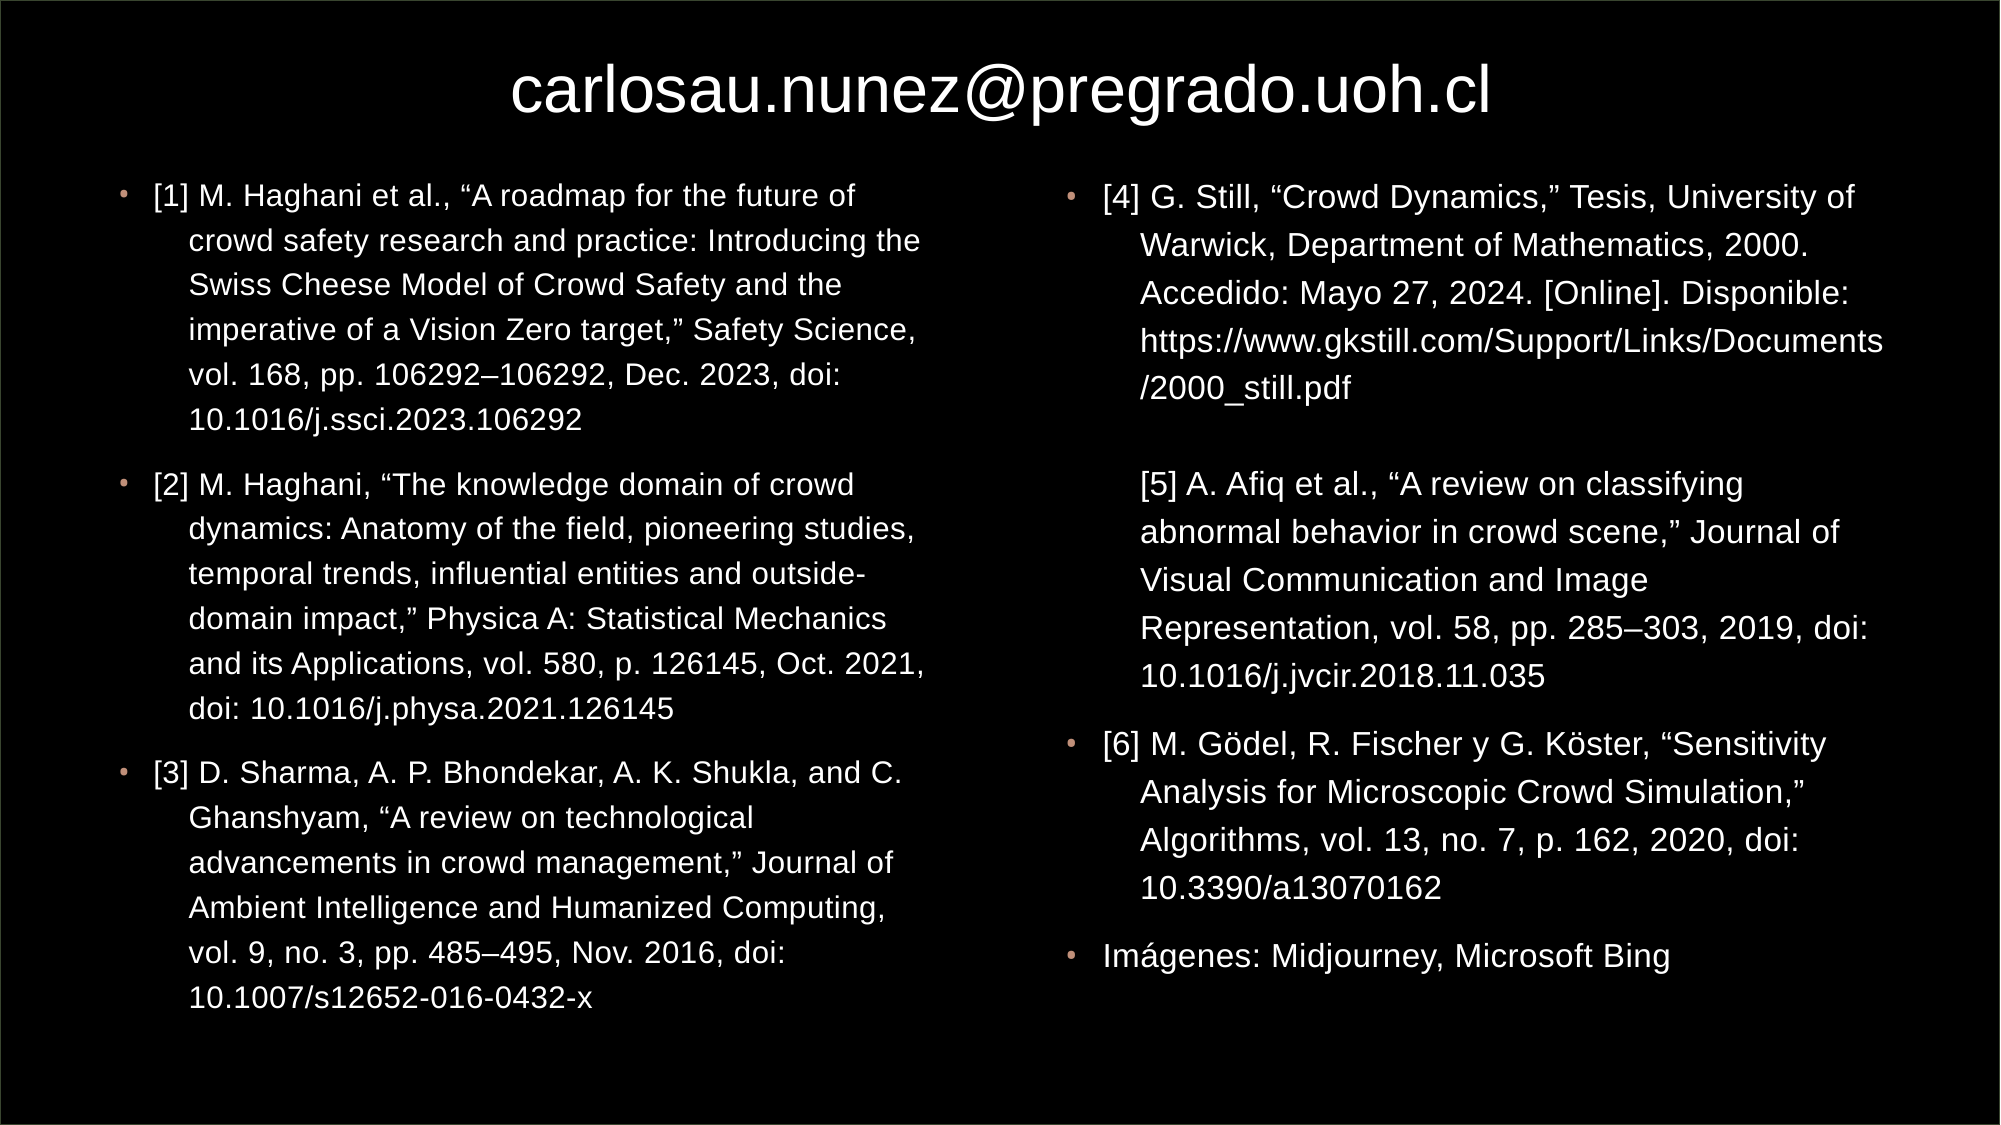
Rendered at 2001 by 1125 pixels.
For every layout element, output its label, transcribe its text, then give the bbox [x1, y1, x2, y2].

list [1] M. Haghani et al., “A roadmap for the future of crowd safety research and practice: Introducing the Swiss Cheese Model of Crowd Safety and the imperative of a Vision Zero target,” Safety Science, vol. 168, pp. 106292–106292, Dec. 2023, doi: 10.1016/j.ssci.2023.106292 [2] M. Haghani, “The knowledge domain of crowd dynamics: Anatomy of the field, pioneering studies, temporal trends, influential entities and outside-domain impact,” Physica A: Statistical Mechanics and its Applications, vol. 580, p. 126145, Oct. 2021, doi: 10.1016/j.physa.2021.126145 [3] D. Sharma, A. P. Bhondekar, A. K. Shukla, and C. Ghanshyam, “A review on technological advancements in crowd management,” Journal of Ambient Intelligence and Humanized Computing, vol. 9, no. 3, pp. 485–495, Nov. 2016, doi: 10.1007/s12652-016-0432-x [118, 167, 939, 1024]
title carlosau.nunez@pregrado.uoh.cl [122, 46, 1882, 289]
list [4] G. Still, “Crowd Dynamics,” Tesis, University of Warwick, Department of Mathematics, 2000. Accedido: Mayo 27, 2024. [Online]. Disponible: https://www.gkstill.com/Support/Links/Documents/2000_still.pdf [5] A. Afiq et al., “A review on classifying abnormal behavior in crowd scene,” Journal of Visual Communication and Image Representation, vol. 58, pp. 285–303, 2019, doi: 10.1016/j.jvcir.2018.11.035 [6] M. Gödel, R. Fischer y G. Köster, “Sensitivity Analysis for Microscopic Crowd Simulation,” Algorithms, vol. 13, no. 7, p. 162, 2020, doi: 10.3390/a13070162 Imágenes: Midjourney, Microsoft Bing [1064, 167, 1886, 1048]
text_box [0, 0, 2000, 1125]
